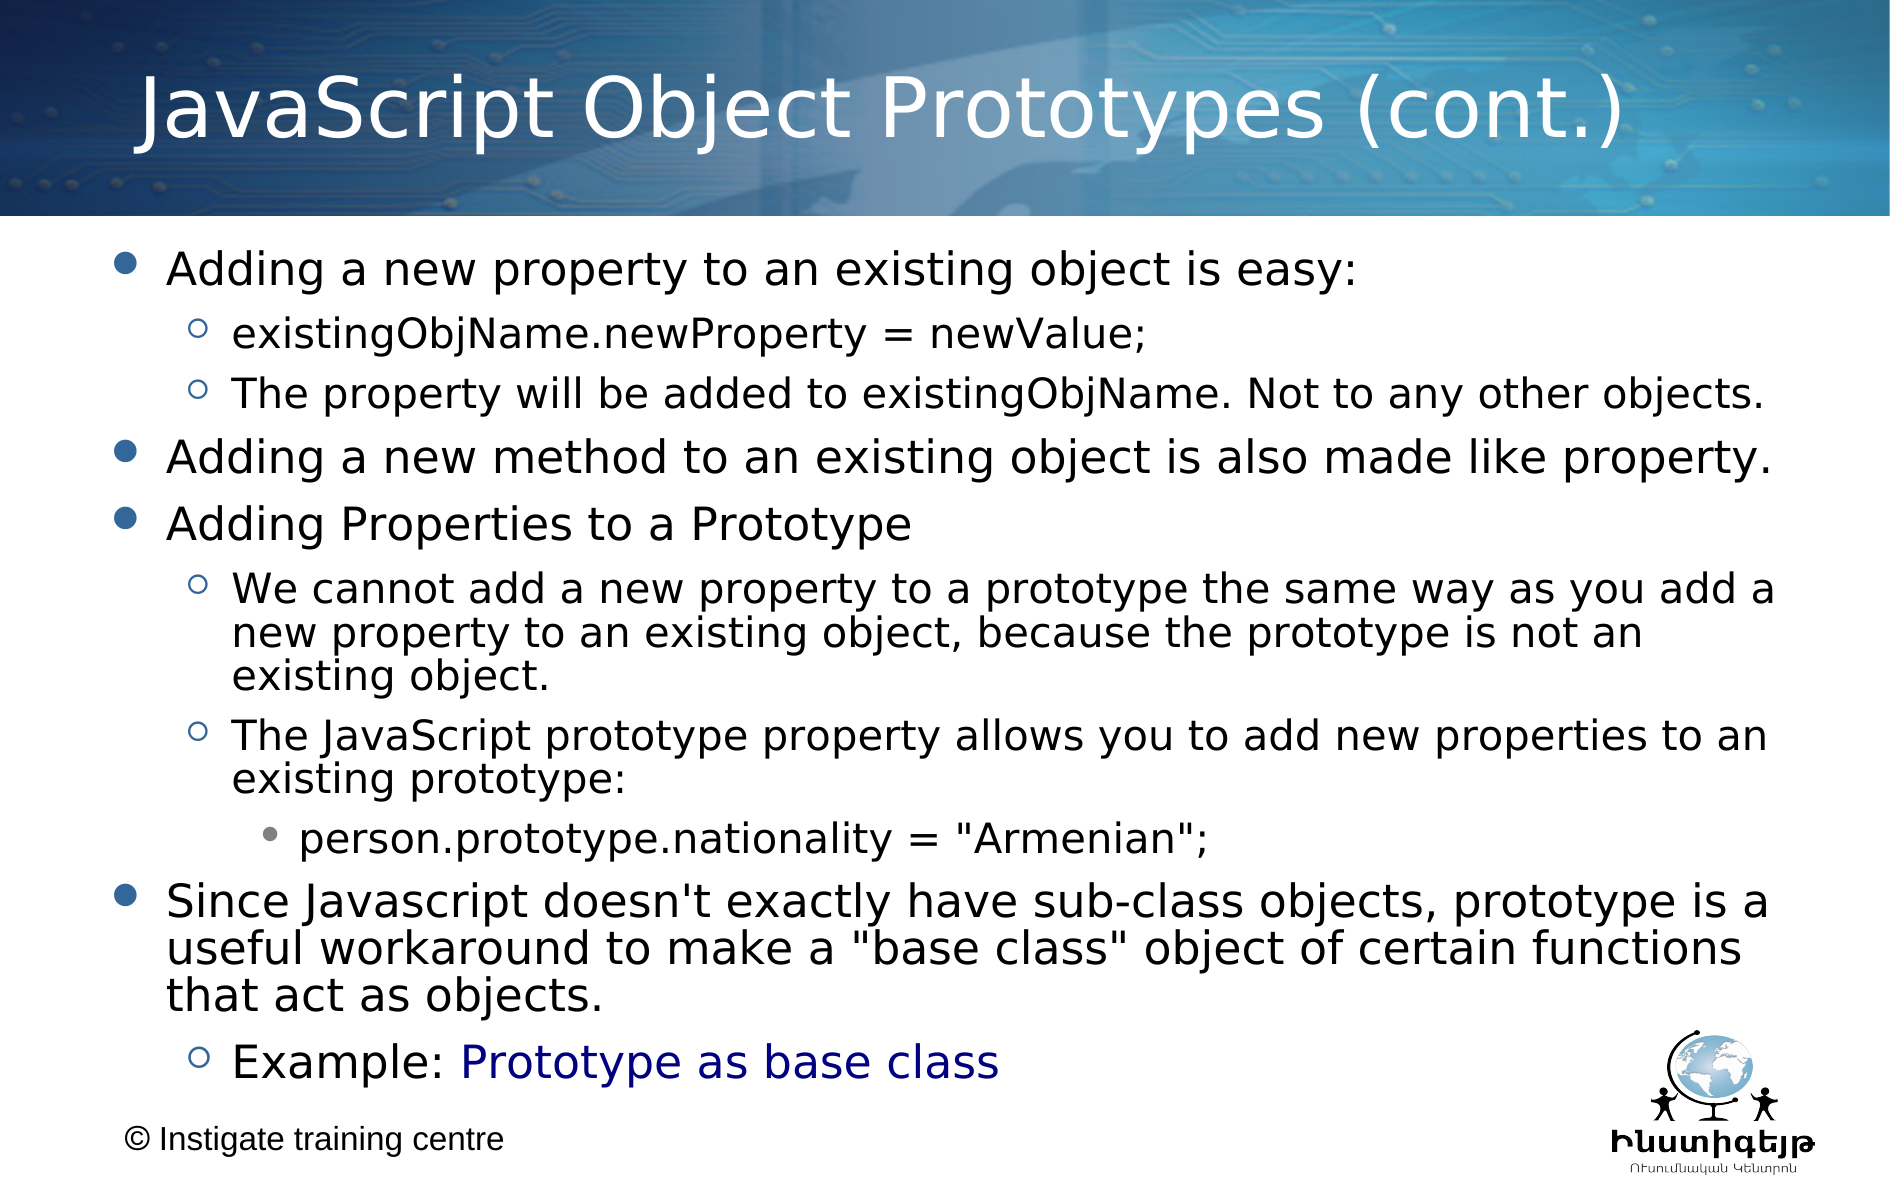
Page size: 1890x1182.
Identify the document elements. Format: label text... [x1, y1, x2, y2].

picture [1612, 1030, 1815, 1175]
picture [0, 0, 1890, 216]
list Adding a new property to an existing object is easy: existingObjName.newProperty = newValue; The property will be added to existingObjName. Not to any other objects. Adding a new method to an existing object is also made like property. Adding Properties to a Prototype We cannot add a new property to a prototype the same way as you add a new property to an existing object, because the prototype is not an existing object. The JavaScript prototype property allows you to add new properties to an existing prototype: person.prototype.nationality = "Armenian"; Since Javascript doesn't exactly have sub-class objects, prototype is a useful workaround to make a "base class" object of certain functions that act as objects. Example: Prototype as base class [110, 247, 1801, 275]
text_box JavaScript Object Prototypes (cont.) [138, 82, 1801, 88]
